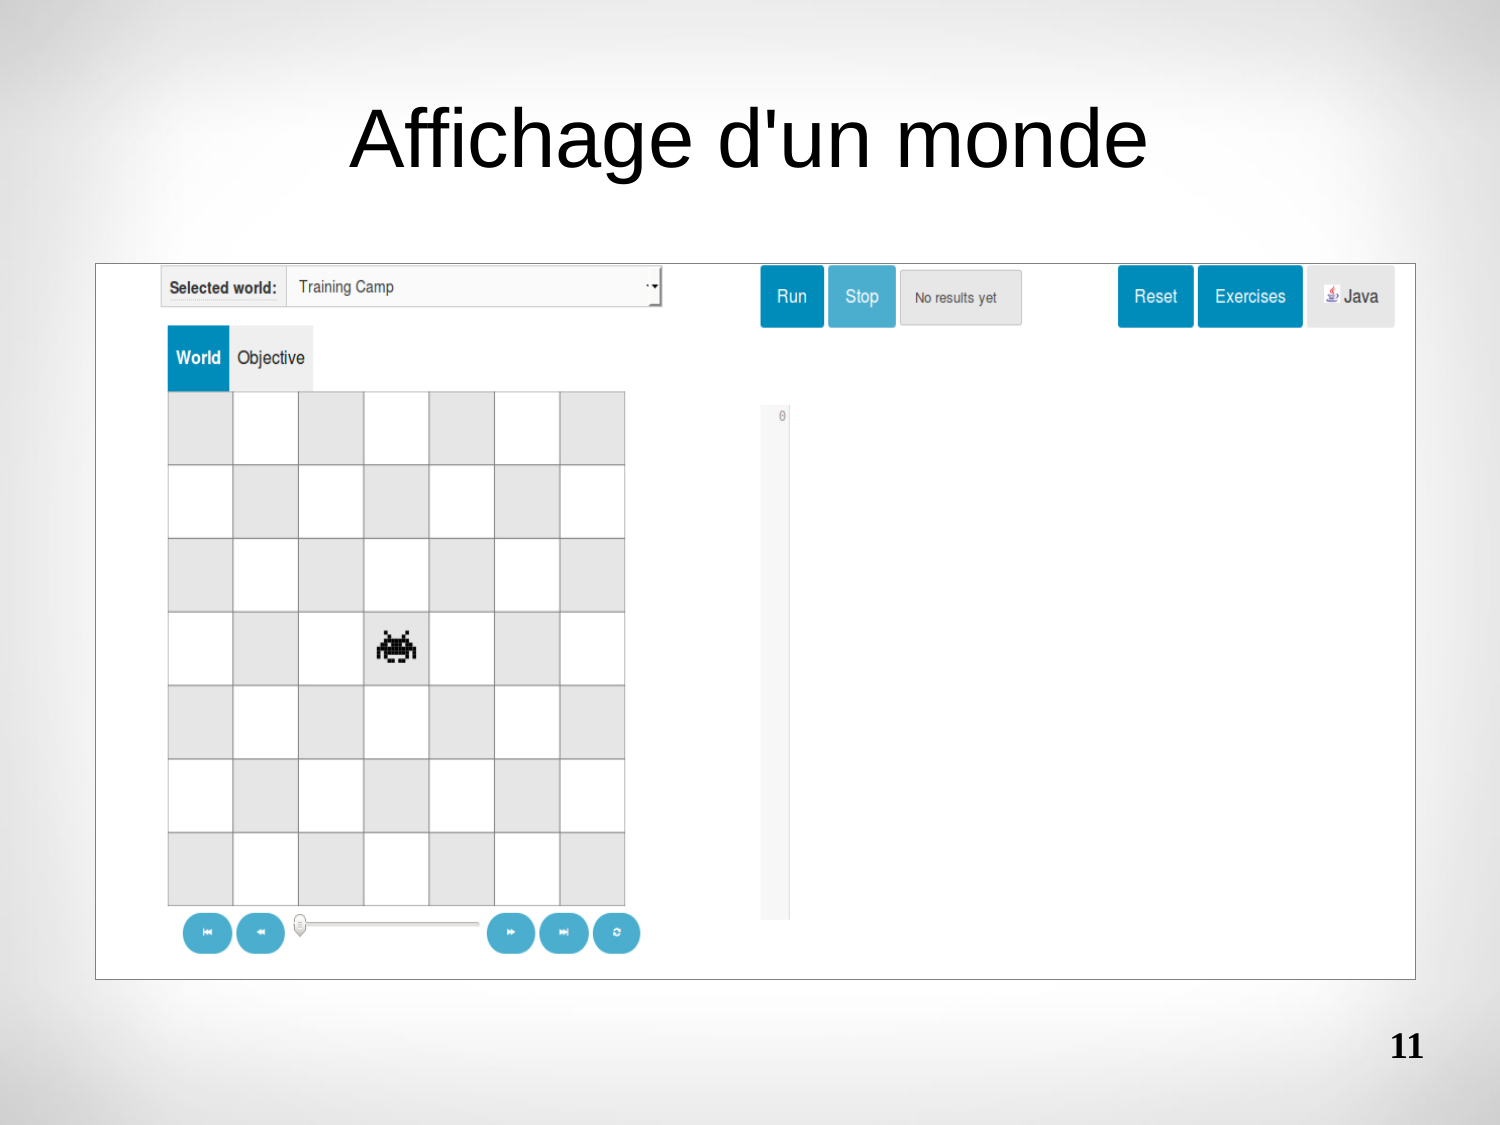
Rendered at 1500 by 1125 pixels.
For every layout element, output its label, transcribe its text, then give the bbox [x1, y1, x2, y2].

title Affichage d'un monde [74, 44, 1425, 233]
picture [0, 0, 1500, 1125]
